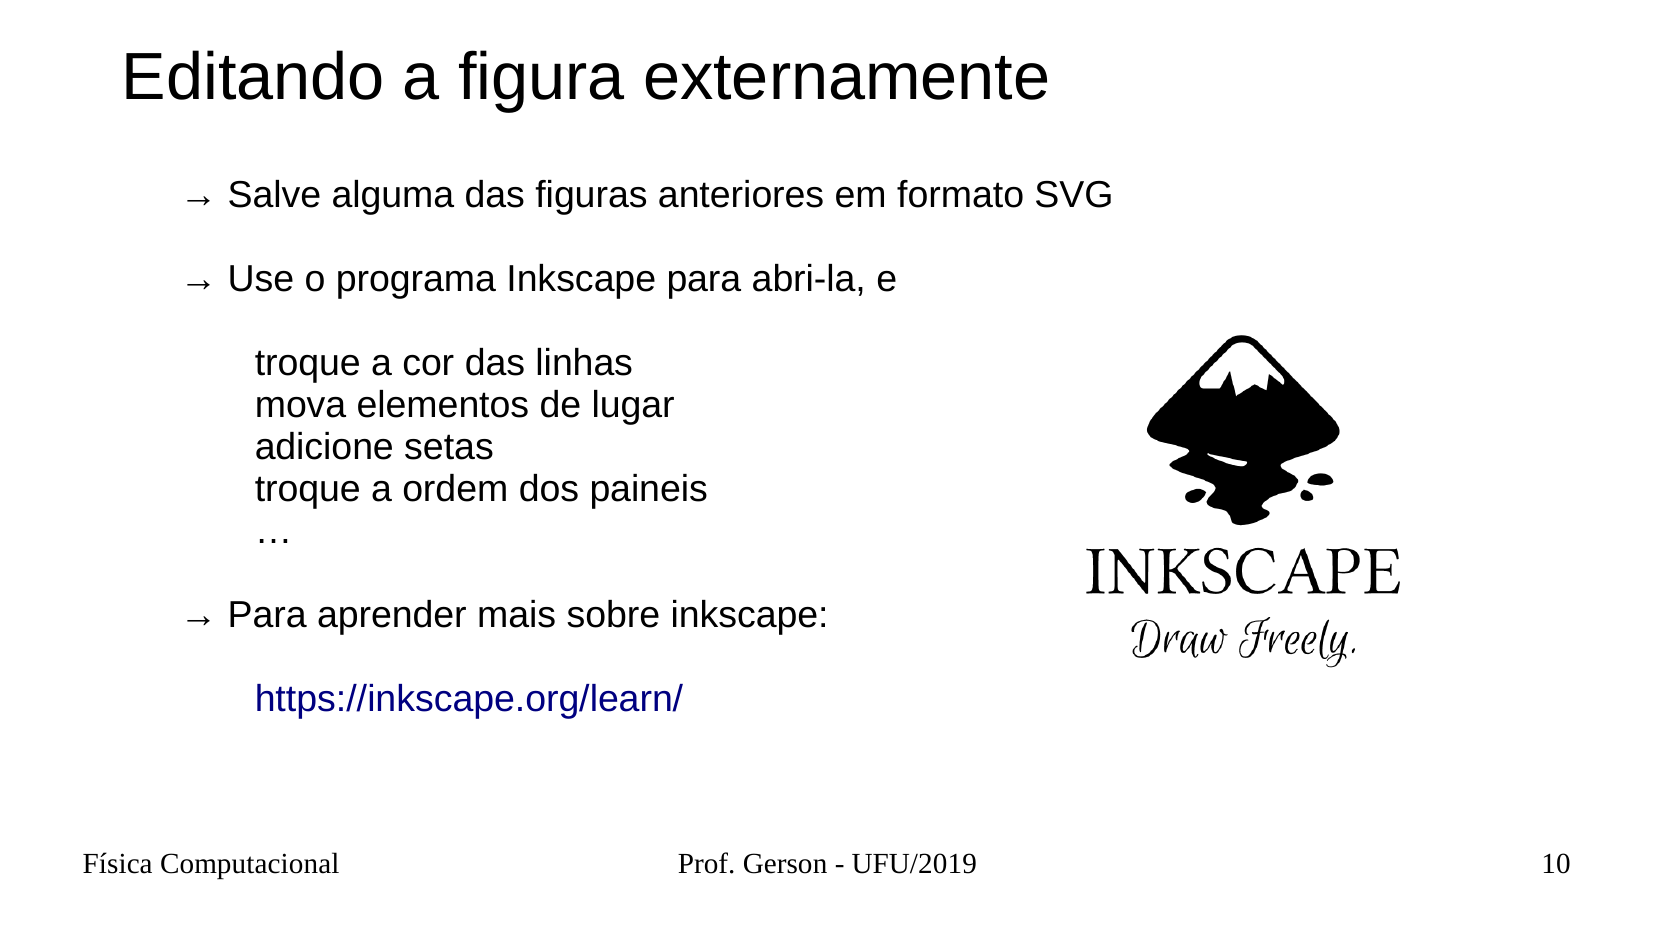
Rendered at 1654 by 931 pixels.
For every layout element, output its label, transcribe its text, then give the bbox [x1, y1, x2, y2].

text_box → Salve alguma das figuras anteriores em formato SVG → Use o programa Inkscape para abri-la, e troque a cor das linhas mova elementos de lugar adicione setas troque a ordem dos paineis … → Para aprender mais sobre inkscape: https://inkscape.org/learn/ [165, 165, 1130, 727]
picture [1020, 194, 1466, 826]
text_box Editando a figura externamente [107, 31, 1066, 121]
